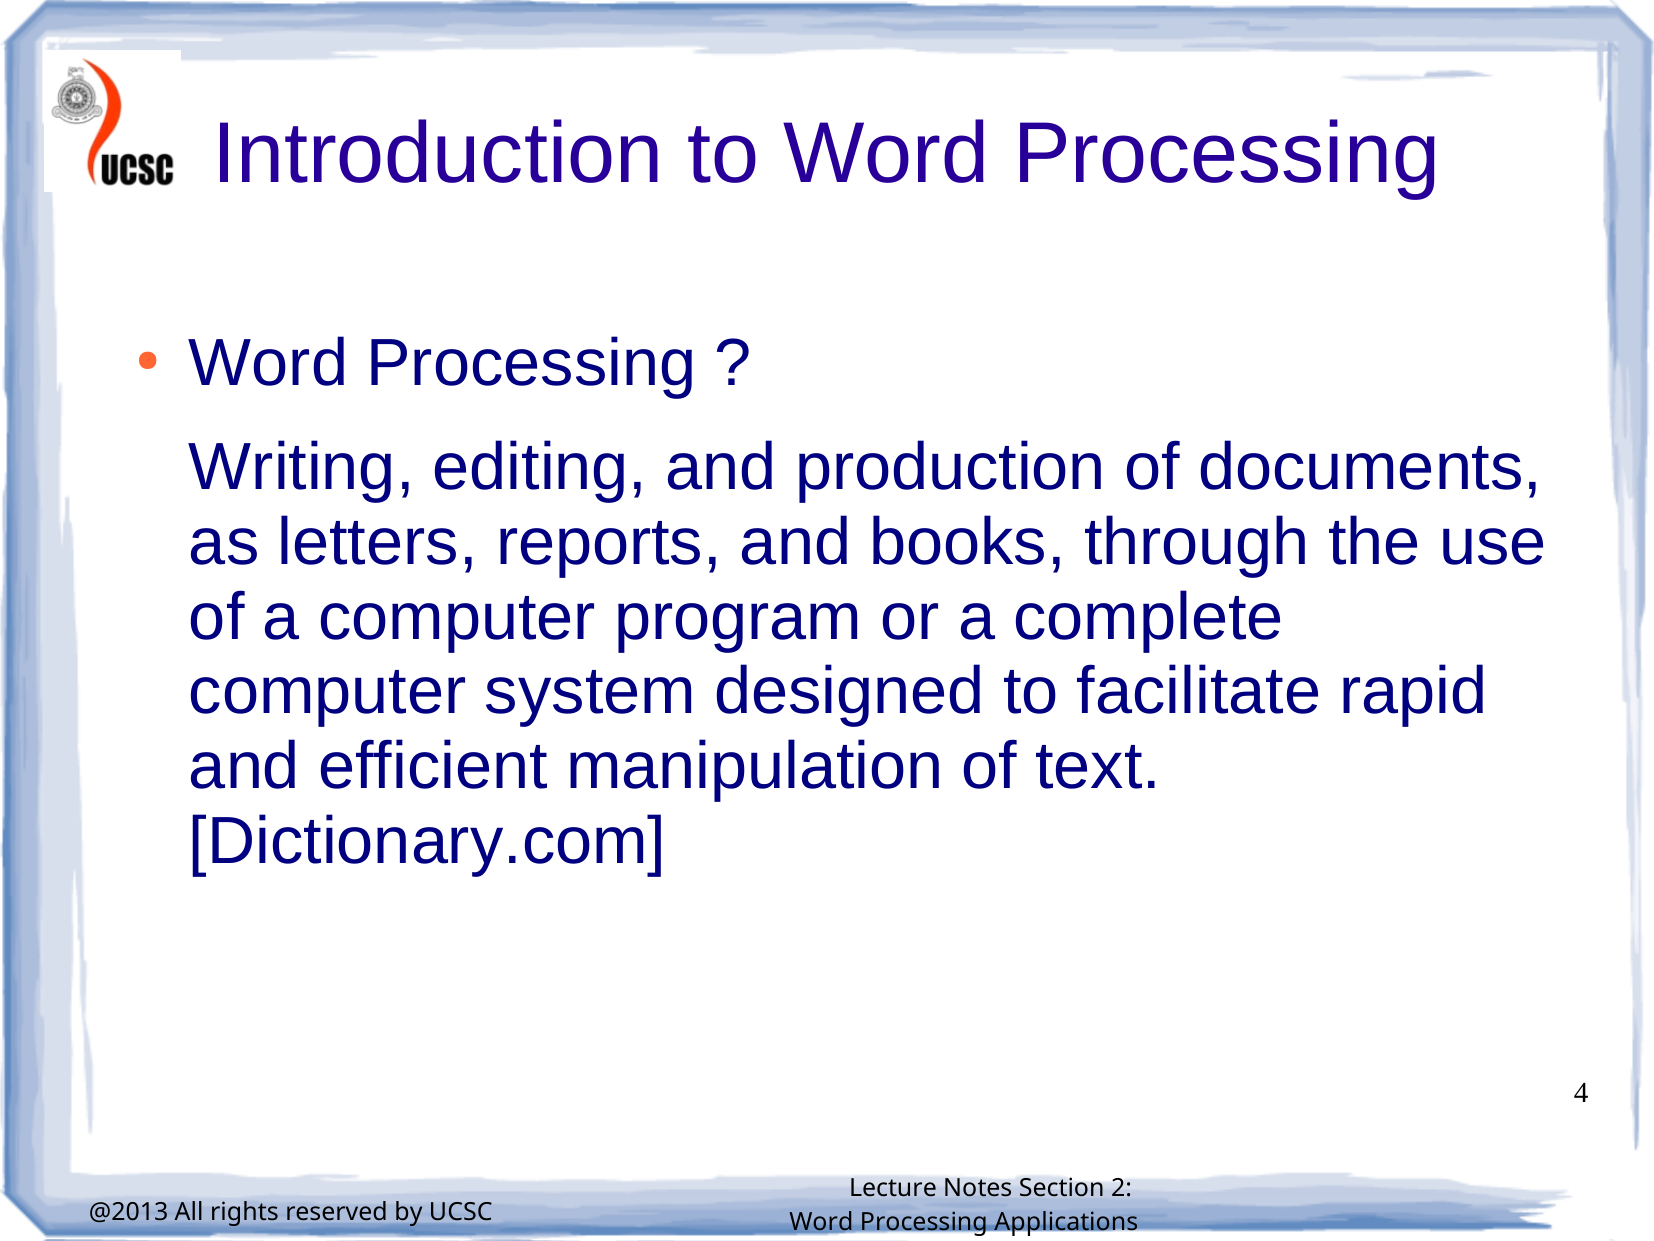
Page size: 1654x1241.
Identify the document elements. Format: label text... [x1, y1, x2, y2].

picture [0, 0, 1654, 1241]
title Introduction to Word Processing [82, 49, 1571, 257]
list Word Processing ? Writing, editing, and production of documents, as letters, reports, and books, through the use of a computer program or a complete computer system designed to facilitate rapid and efficient manipulation of text. [Dictionary.com] [118, 324, 1571, 1004]
